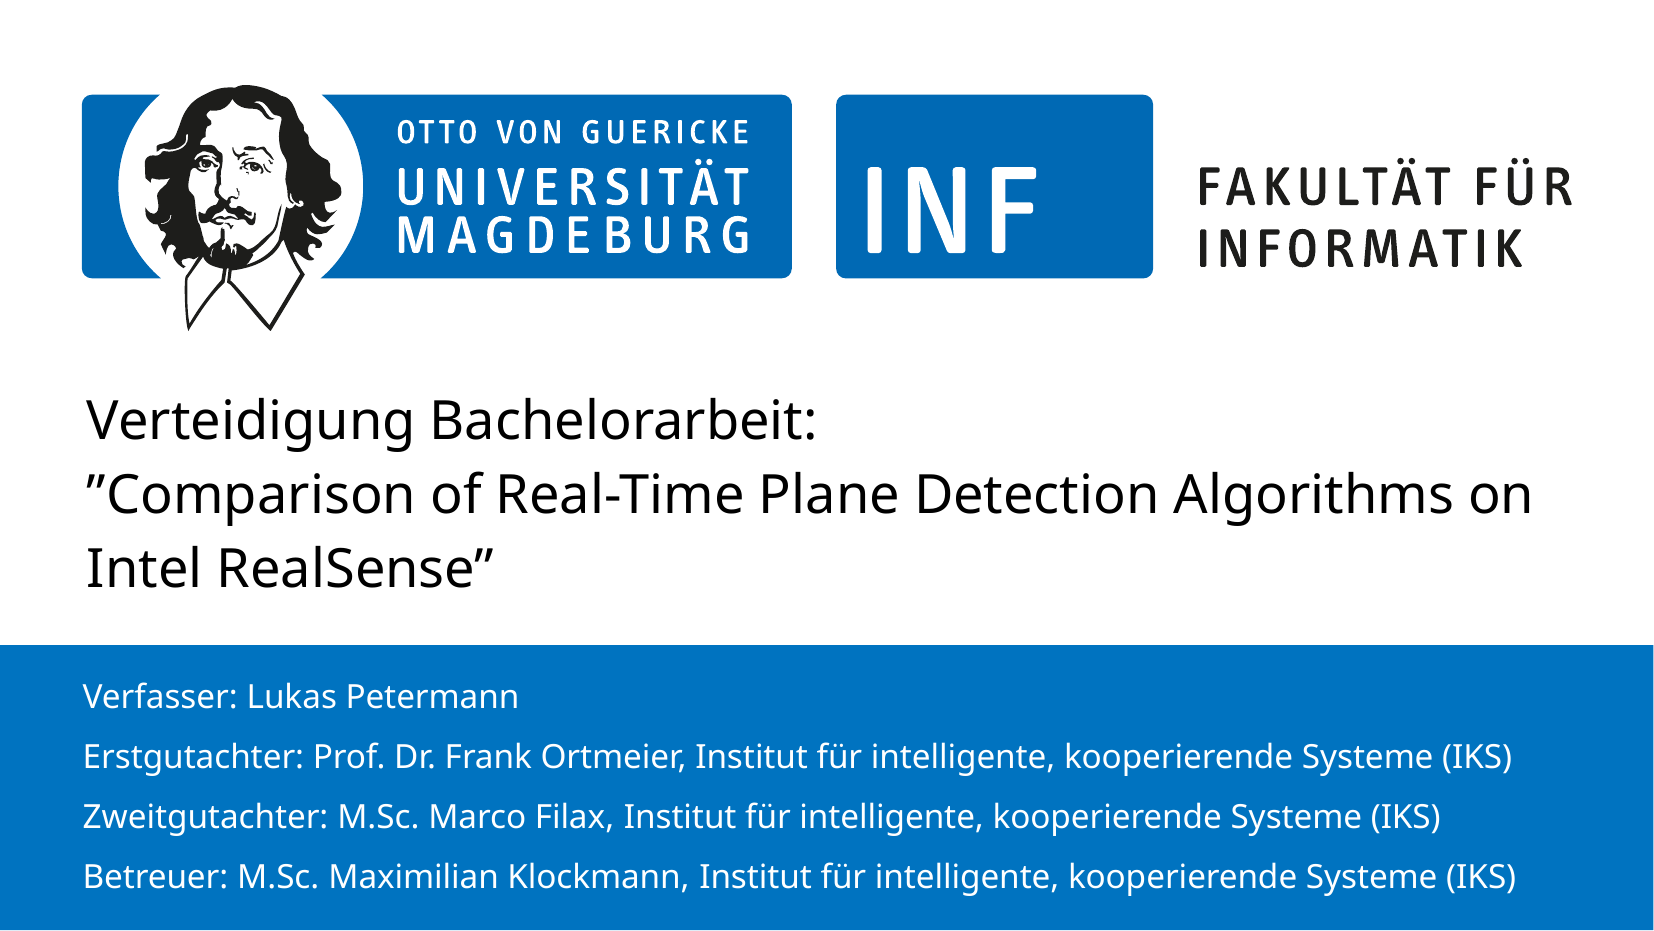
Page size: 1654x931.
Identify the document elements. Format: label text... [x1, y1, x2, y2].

title Verteidigung Bachelorarbeit: ”Comparison of Real-Time Plane Detection Algorithms on Intel RealSense” [86, 375, 1576, 610]
subtitle Verfasser: Lukas Petermann Erstgutachter: Prof. Dr. Frank Ortmeier, Institut für intelligente, kooperierende Systeme (IKS) Zweitgutachter: M.Sc. Marco Filax, Institut für intelligente, kooperierende Systeme (IKS) Betreuer: M.Sc. Maximilian Klockmann, Institut für intelligente, kooperierende Systeme (IKS) [82, 659, 1571, 912]
